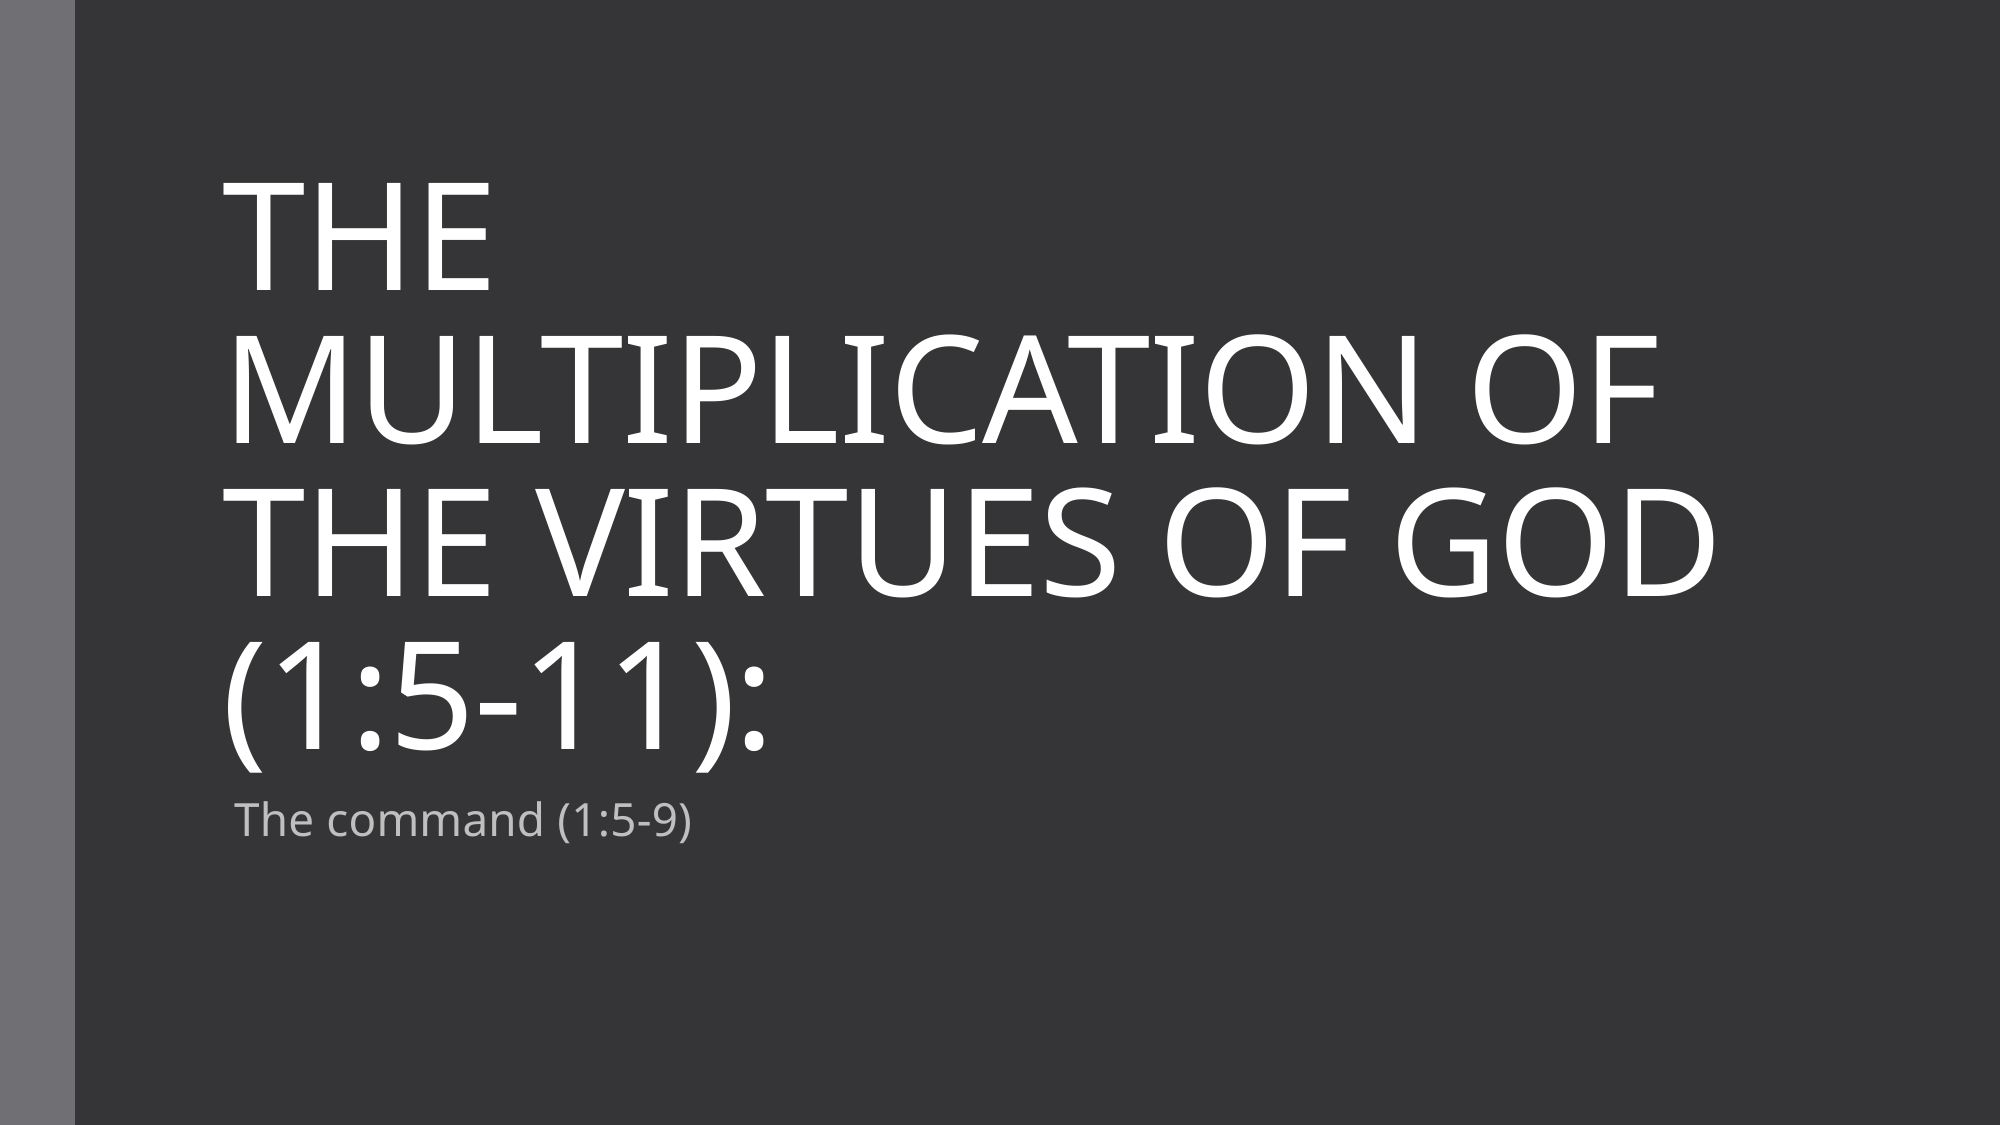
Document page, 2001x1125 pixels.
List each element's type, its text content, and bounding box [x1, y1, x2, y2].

title THE MULTIPLICATION OF THE VIRTUES OF GOD (1:5-11): [206, 124, 1752, 787]
subtitle The command (1:5-9) [206, 787, 1752, 1066]
